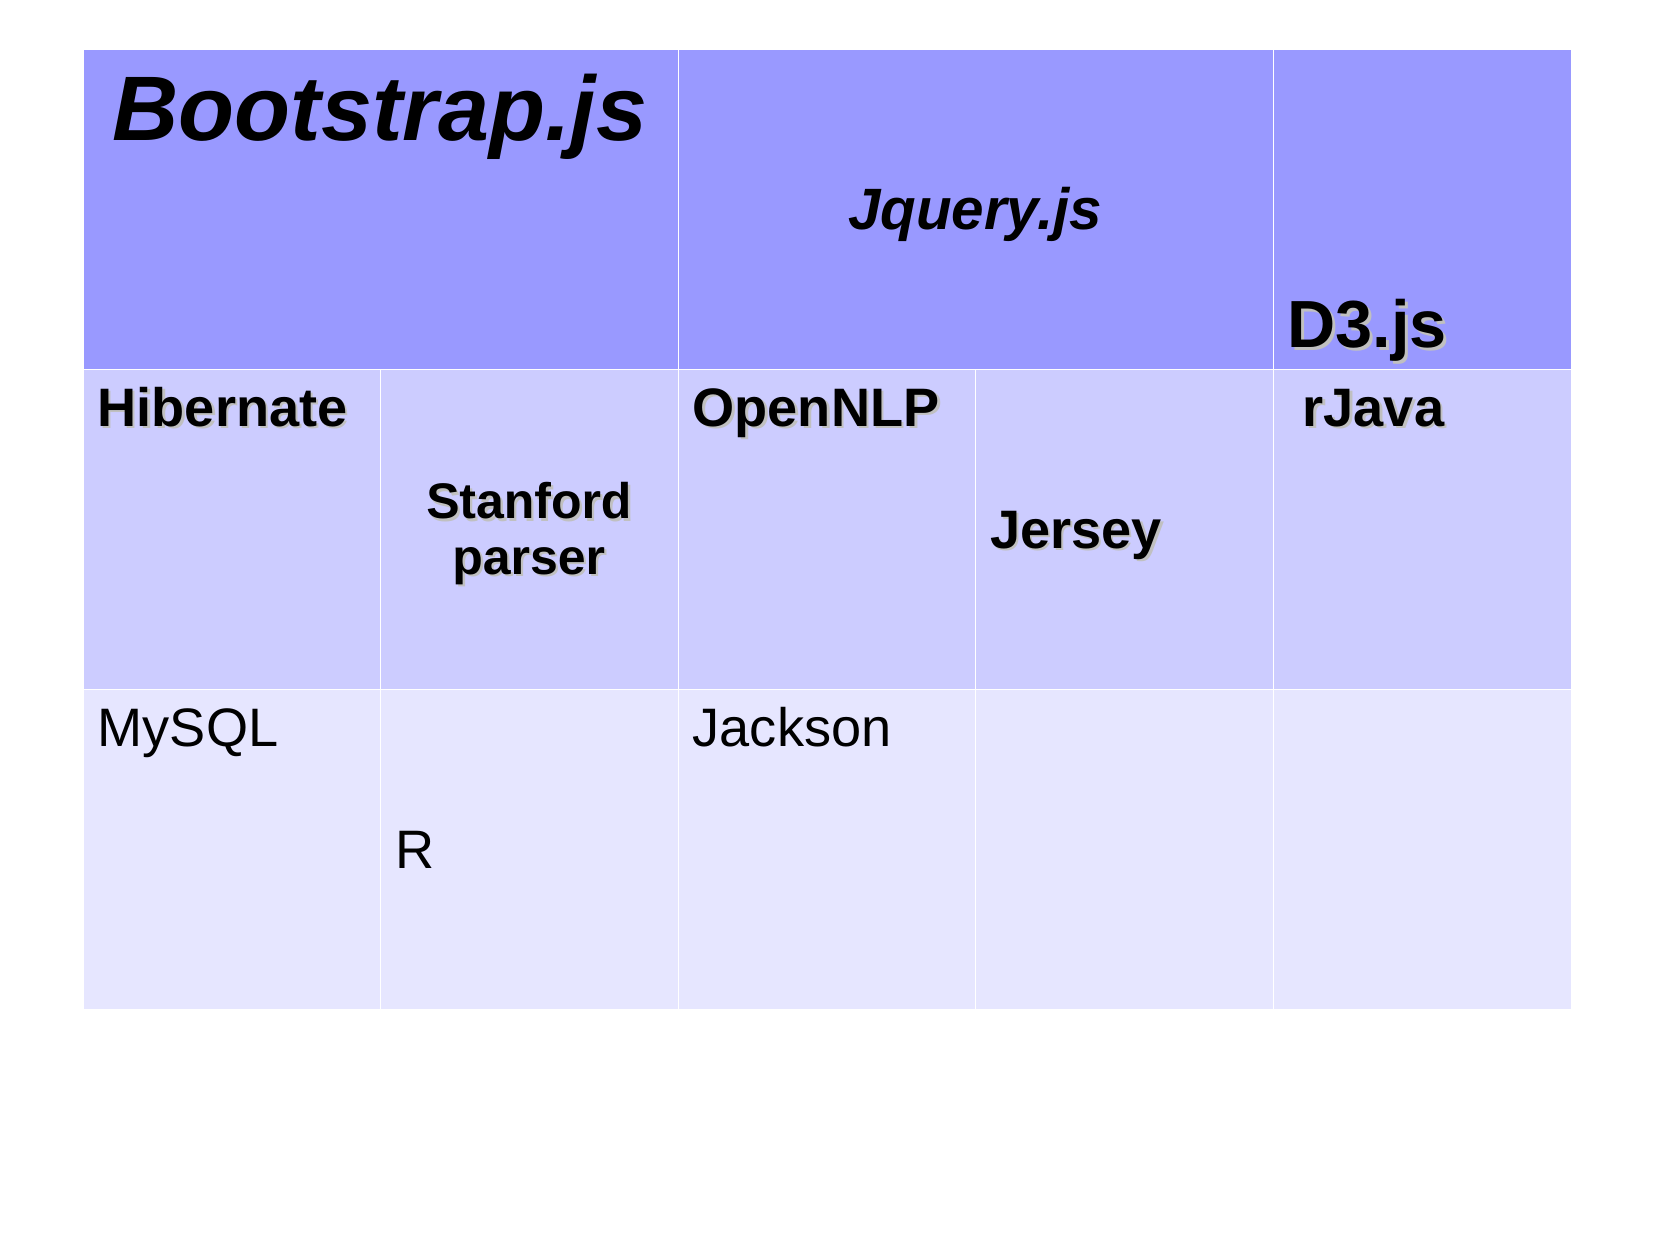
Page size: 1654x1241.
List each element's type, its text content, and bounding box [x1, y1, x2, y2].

table_cell [976, 690, 1273, 1009]
table_cell [1274, 690, 1571, 1009]
table_cell Jackson [679, 690, 975, 1009]
table_cell R [381, 690, 678, 1009]
table_header Jquery.js [679, 50, 1273, 369]
table_cell Stanford parser [381, 370, 678, 689]
table_header D3.js [1274, 50, 1571, 369]
table_header Bootstrap.js [84, 50, 678, 369]
table_cell OpenNLP [679, 370, 975, 689]
table_cell MySQL [84, 690, 380, 1009]
table_cell Jersey [976, 370, 1273, 689]
table_cell rJava [1274, 370, 1571, 689]
table_cell Hibernate [84, 370, 380, 689]
